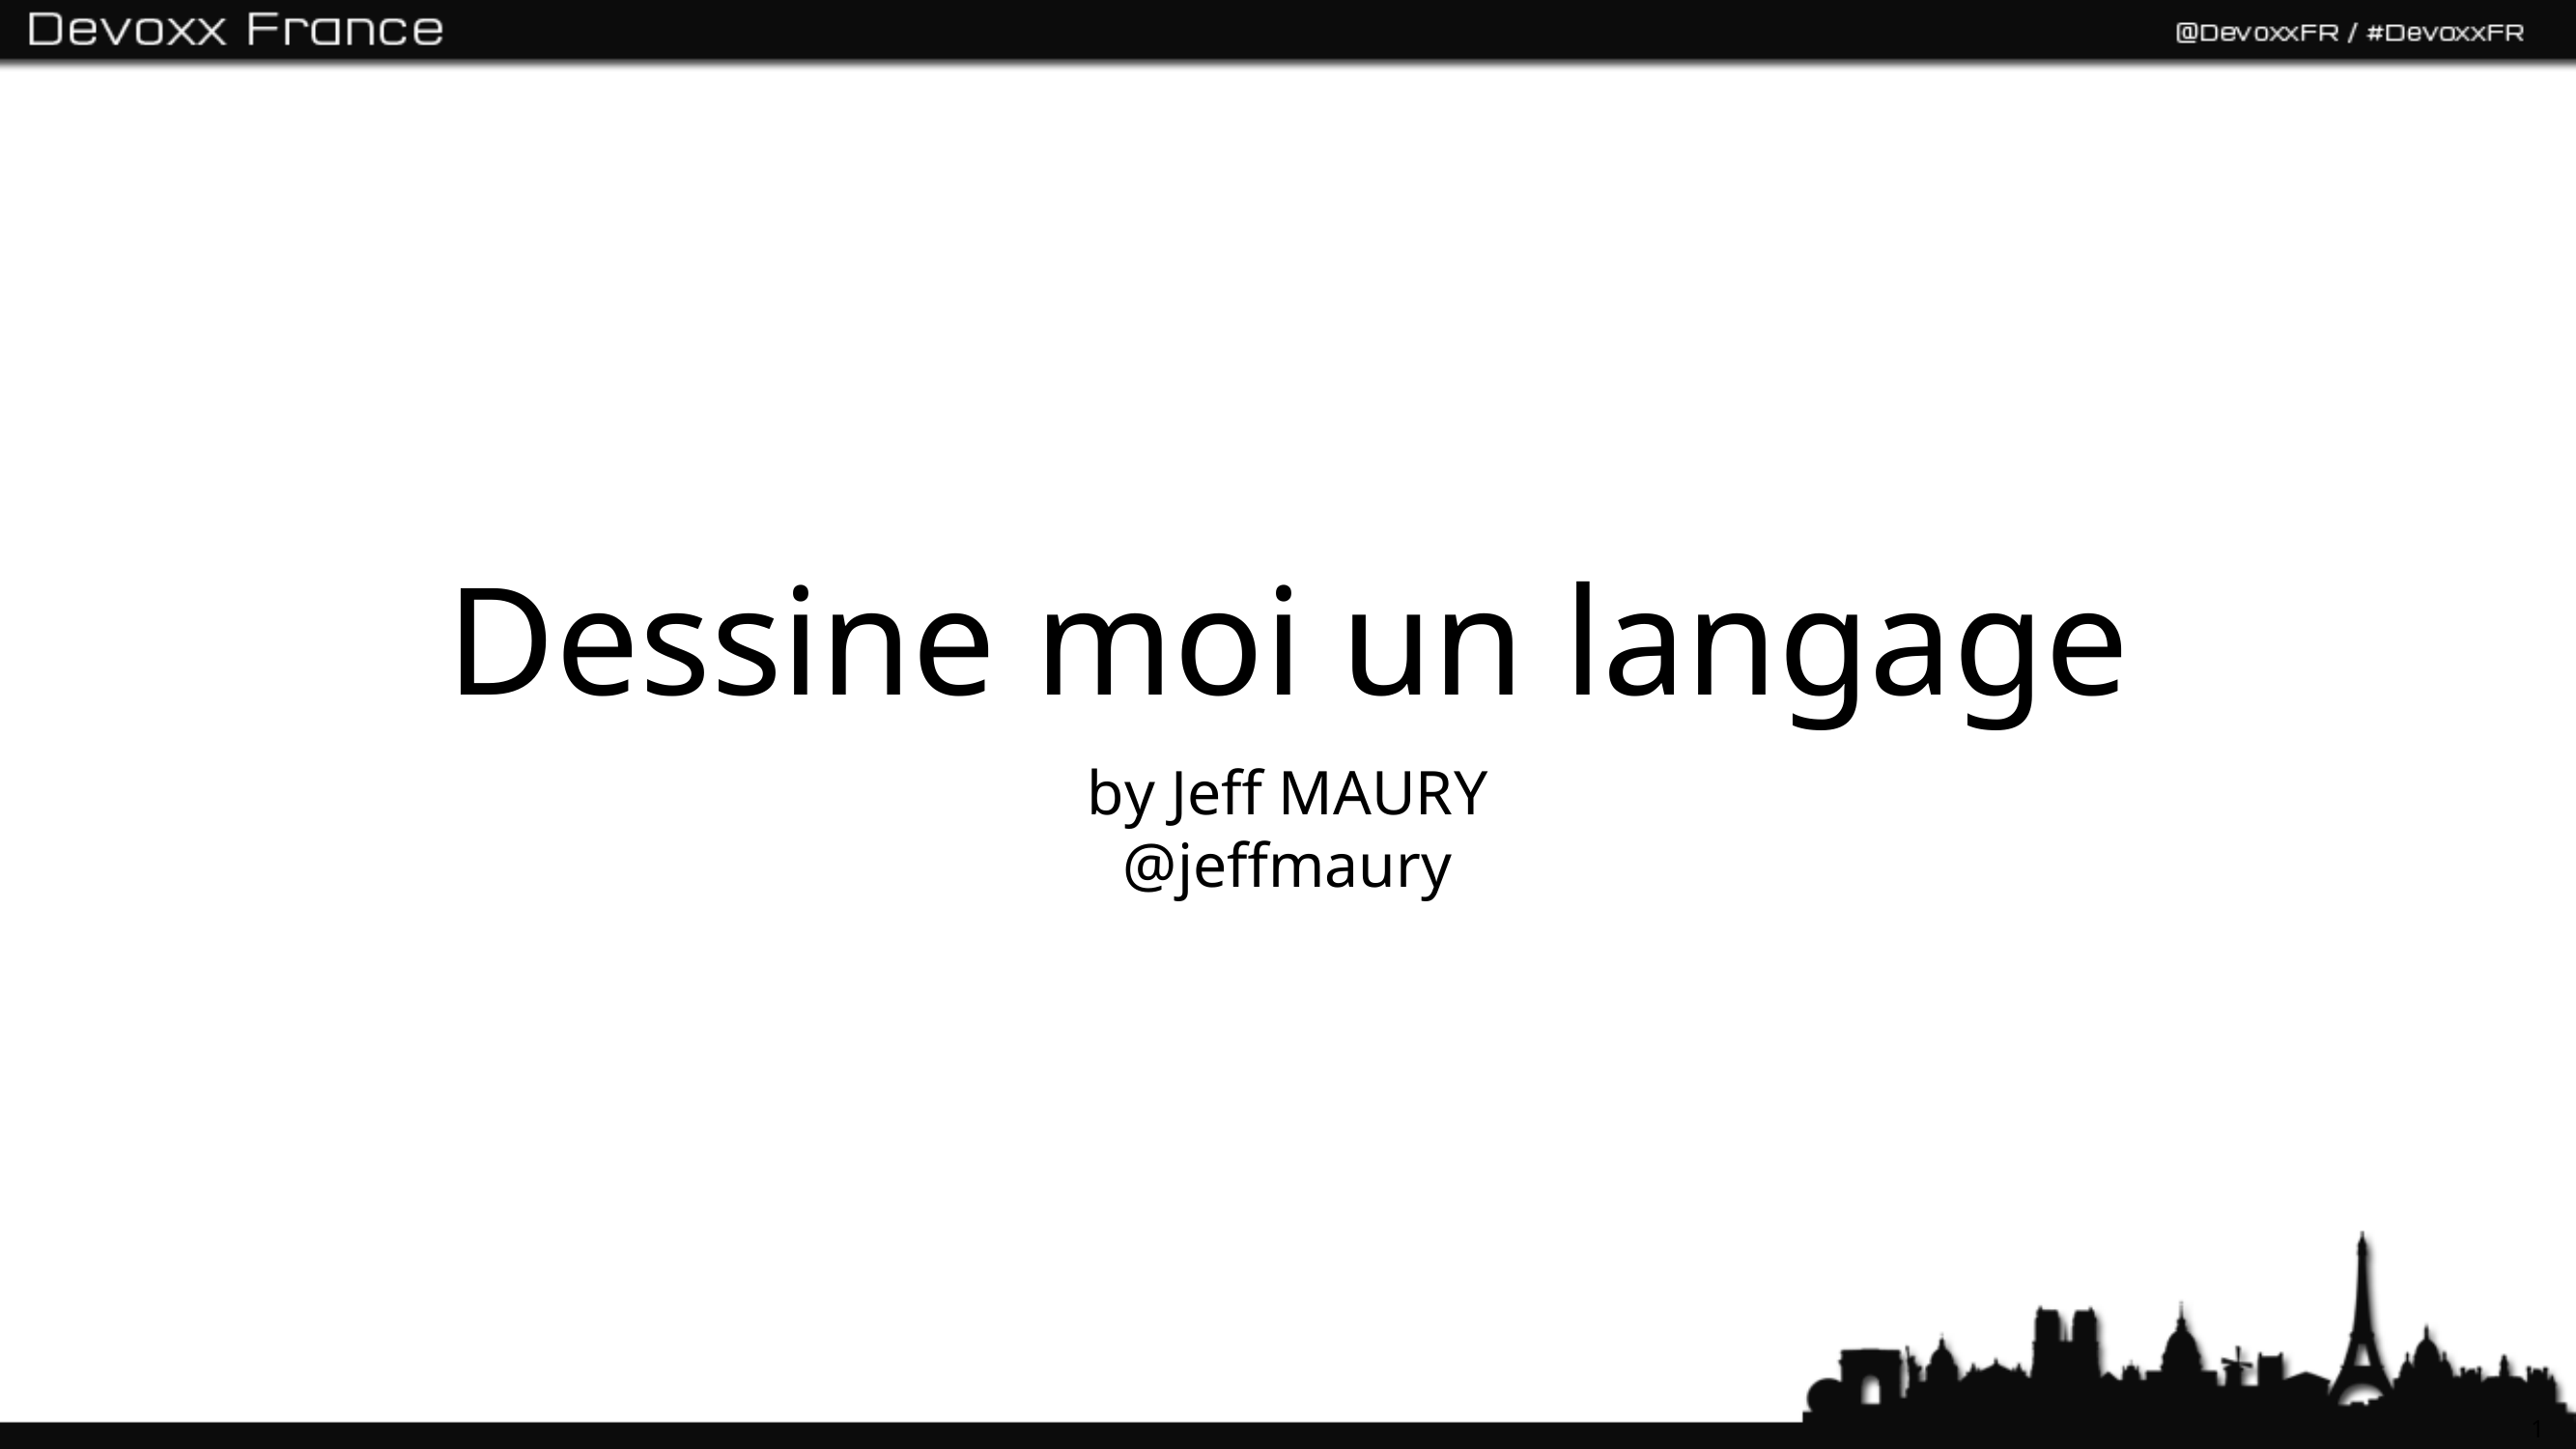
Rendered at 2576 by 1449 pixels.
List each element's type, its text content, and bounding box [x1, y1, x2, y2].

list by Jeff MAURY @jeffmaury [183, 746, 2393, 914]
title Dessine moi un langage [183, 243, 2393, 733]
picture [0, 0, 2576, 1449]
